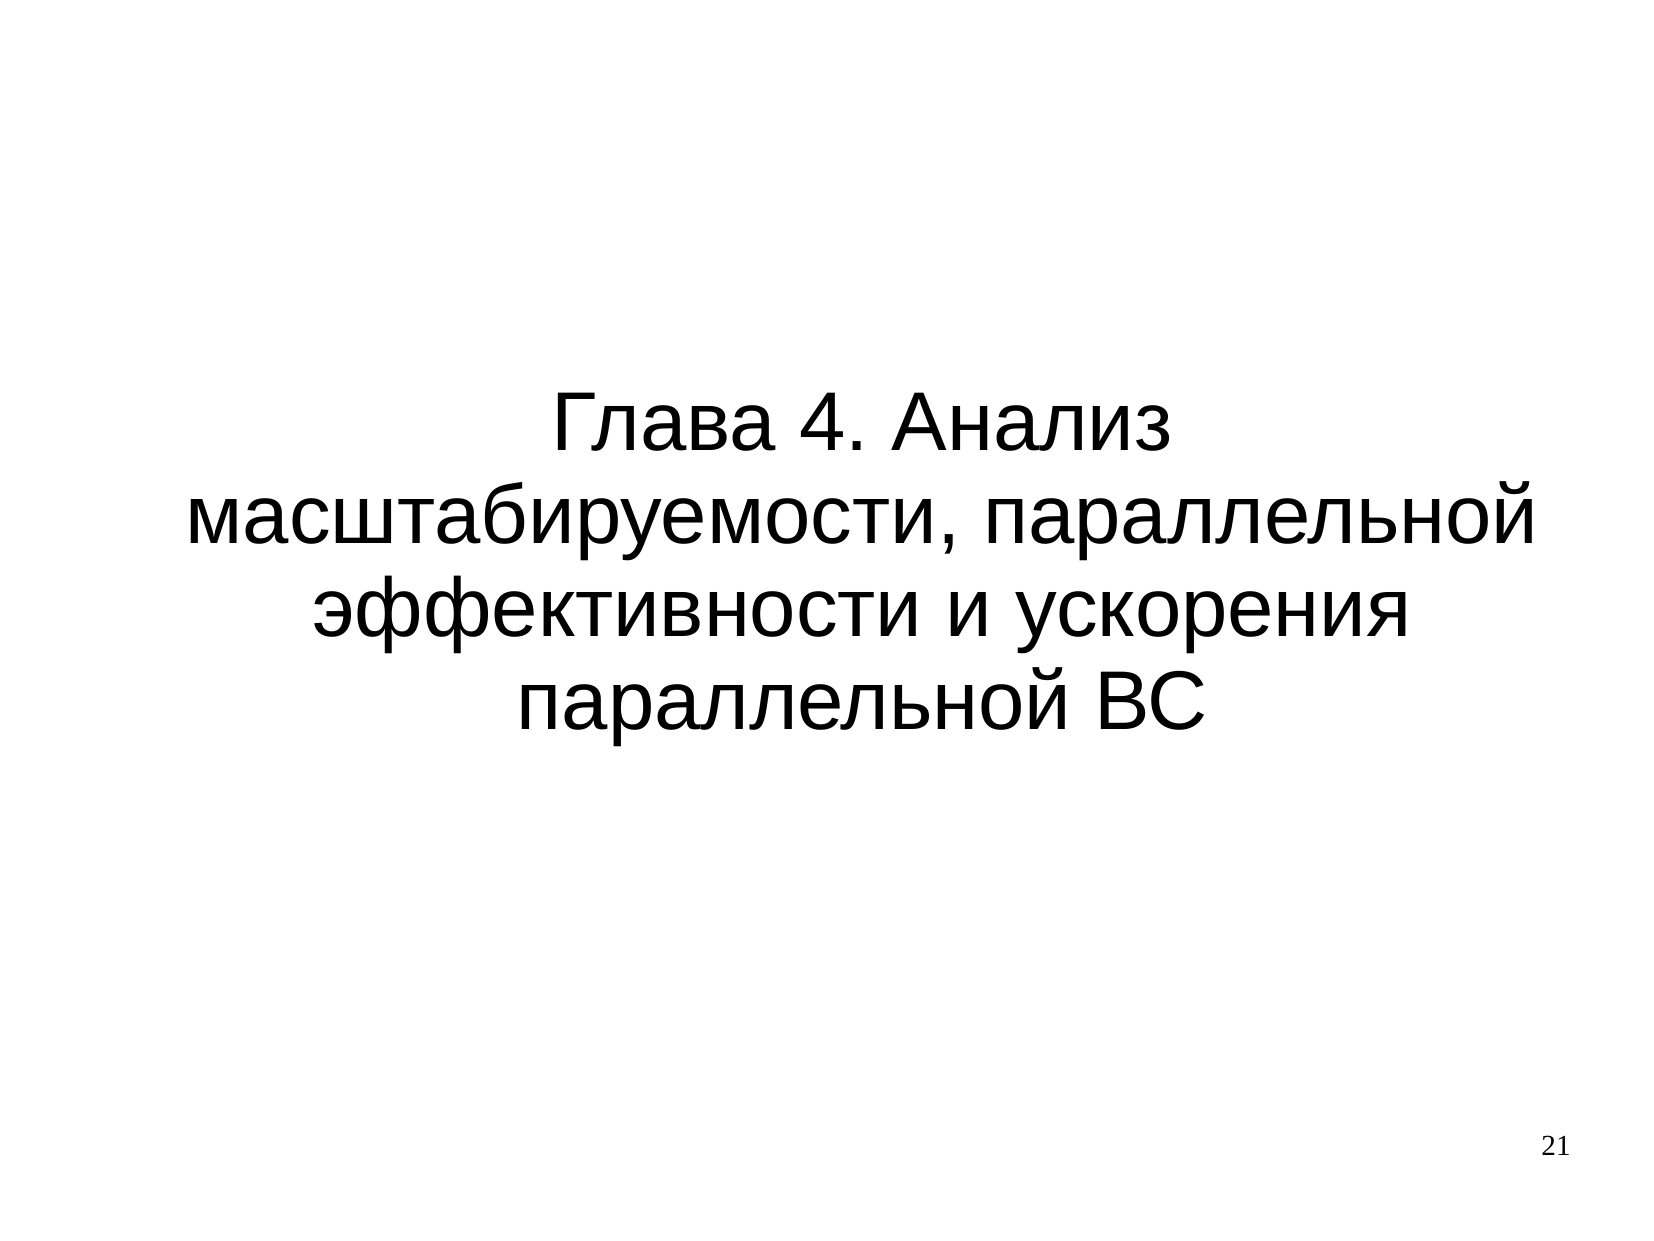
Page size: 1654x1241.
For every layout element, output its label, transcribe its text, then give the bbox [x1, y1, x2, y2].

list Глава 4. Анализ масштабируемости, параллельной эффективности и ускорения параллельной ВС [82, 290, 1571, 1010]
